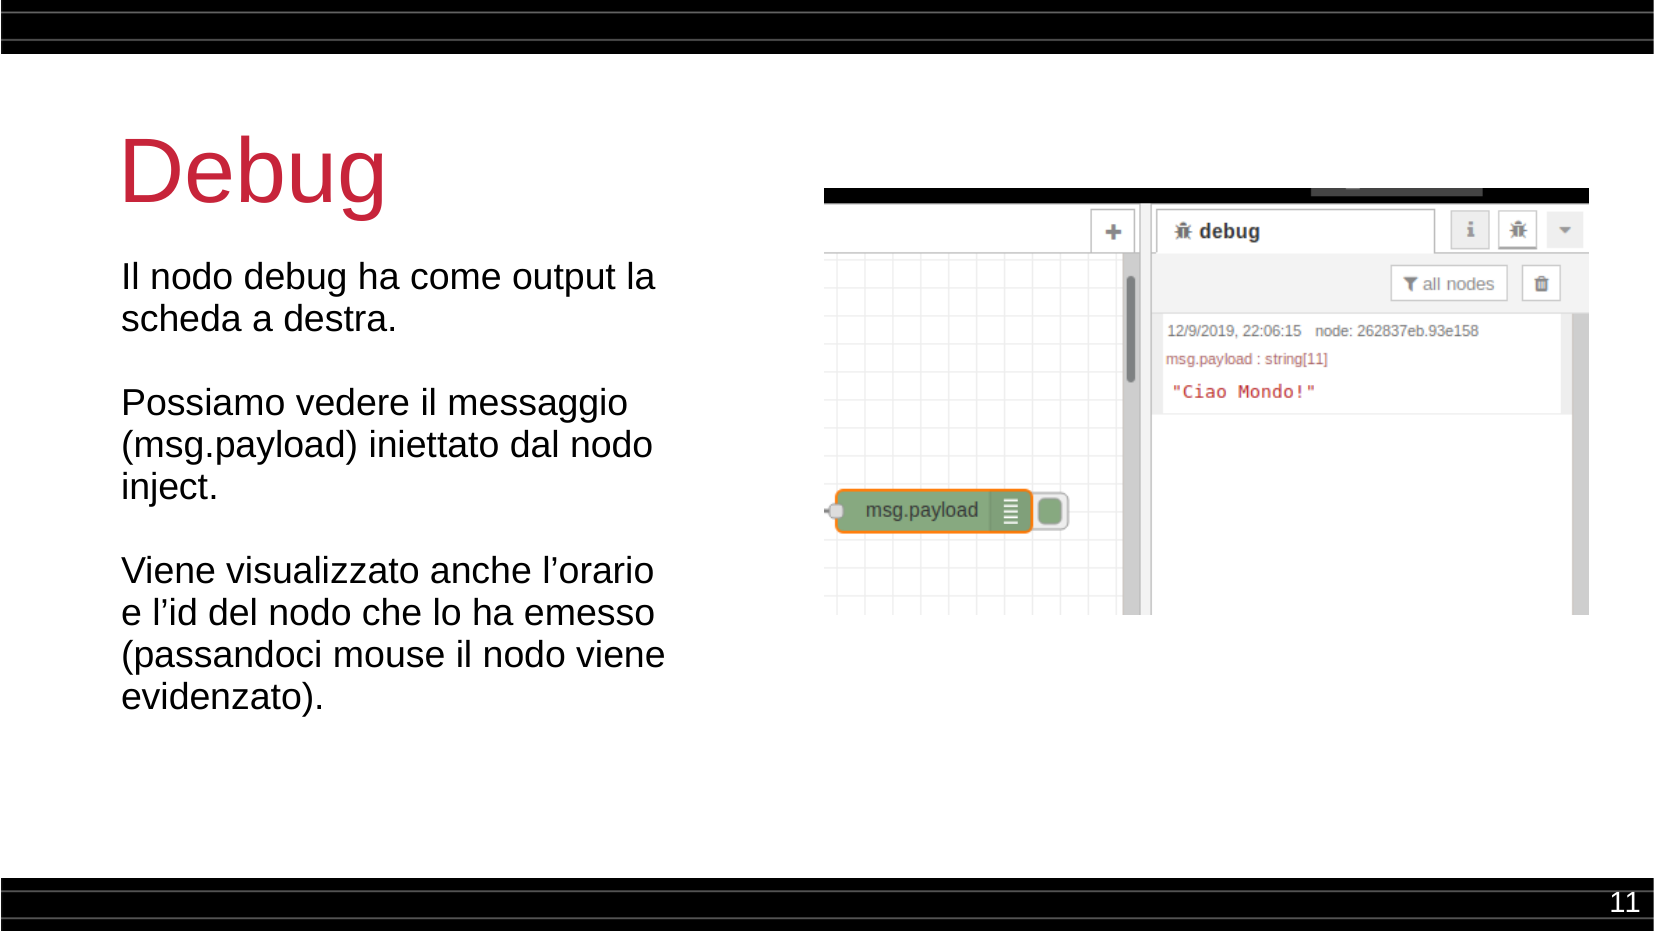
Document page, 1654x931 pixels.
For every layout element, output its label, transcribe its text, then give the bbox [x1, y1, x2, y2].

picture [1, 878, 1654, 931]
title Debug [118, 92, 1040, 249]
picture [824, 188, 1589, 615]
picture [1, 0, 1654, 54]
text_box Il nodo debug ha come output la scheda a destra. Possiamo vedere il messaggio (msg.payload) iniettato dal nodo inject. Viene visualizzato anche l’orario e l’id del nodo che lo ha emesso (passandoci mouse il nodo viene evidenzato). [106, 248, 697, 758]
